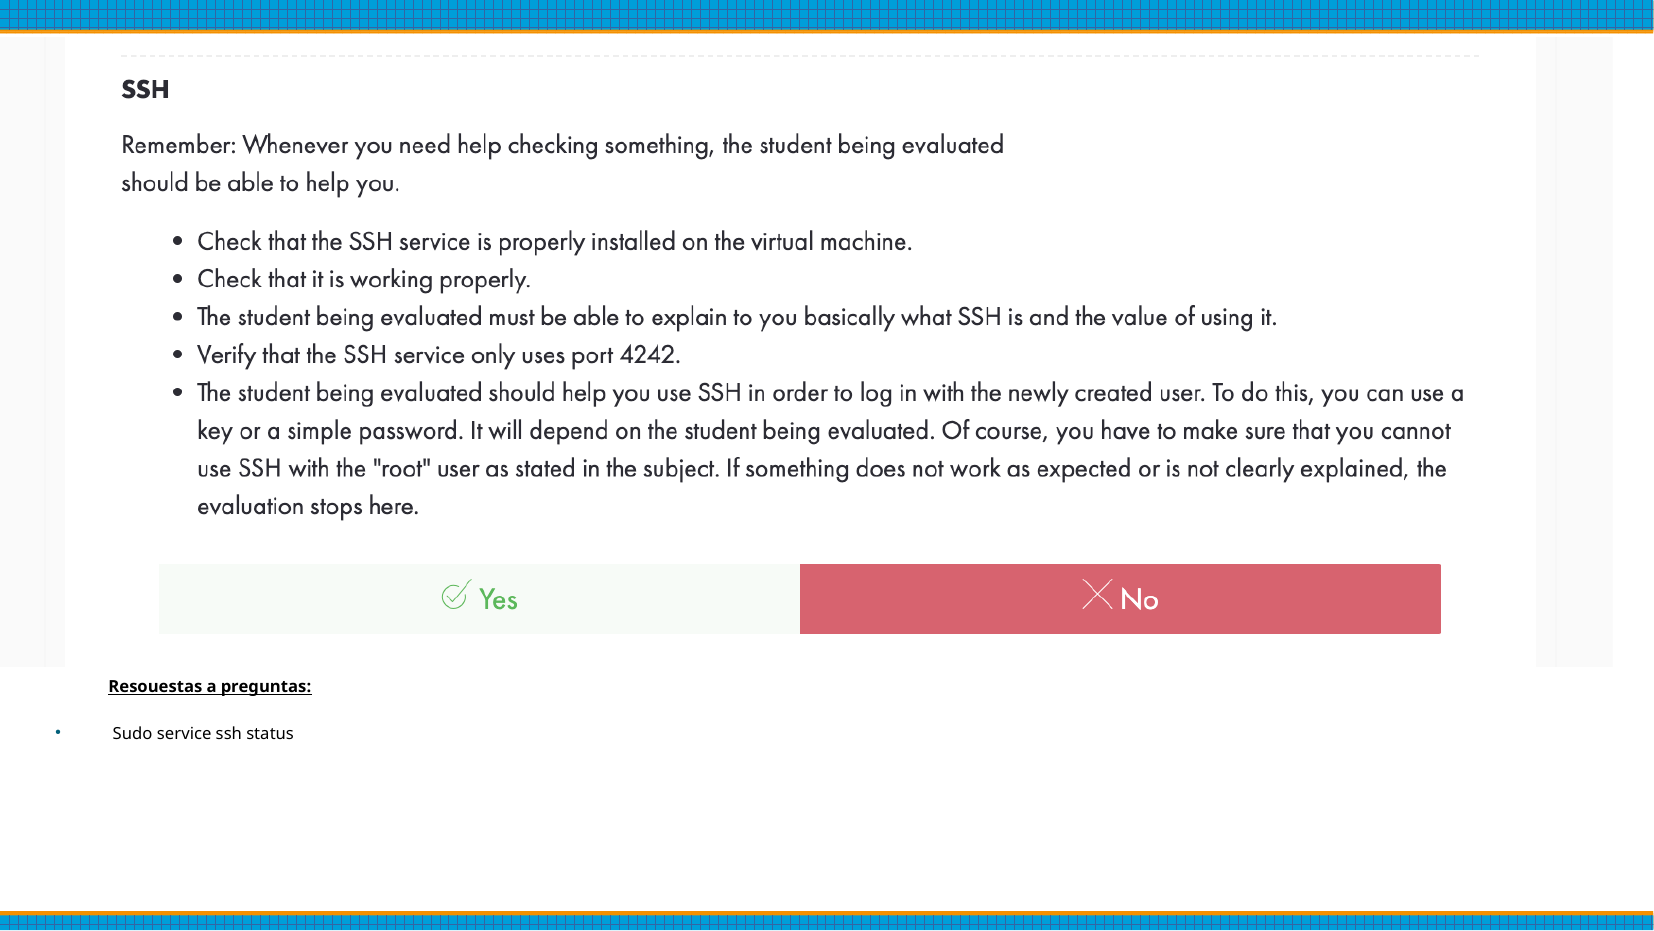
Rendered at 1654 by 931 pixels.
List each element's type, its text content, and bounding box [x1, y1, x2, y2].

list Resouestas a preguntas: Sudo service ssh status [37, 675, 1013, 901]
picture [0, 37, 1613, 667]
